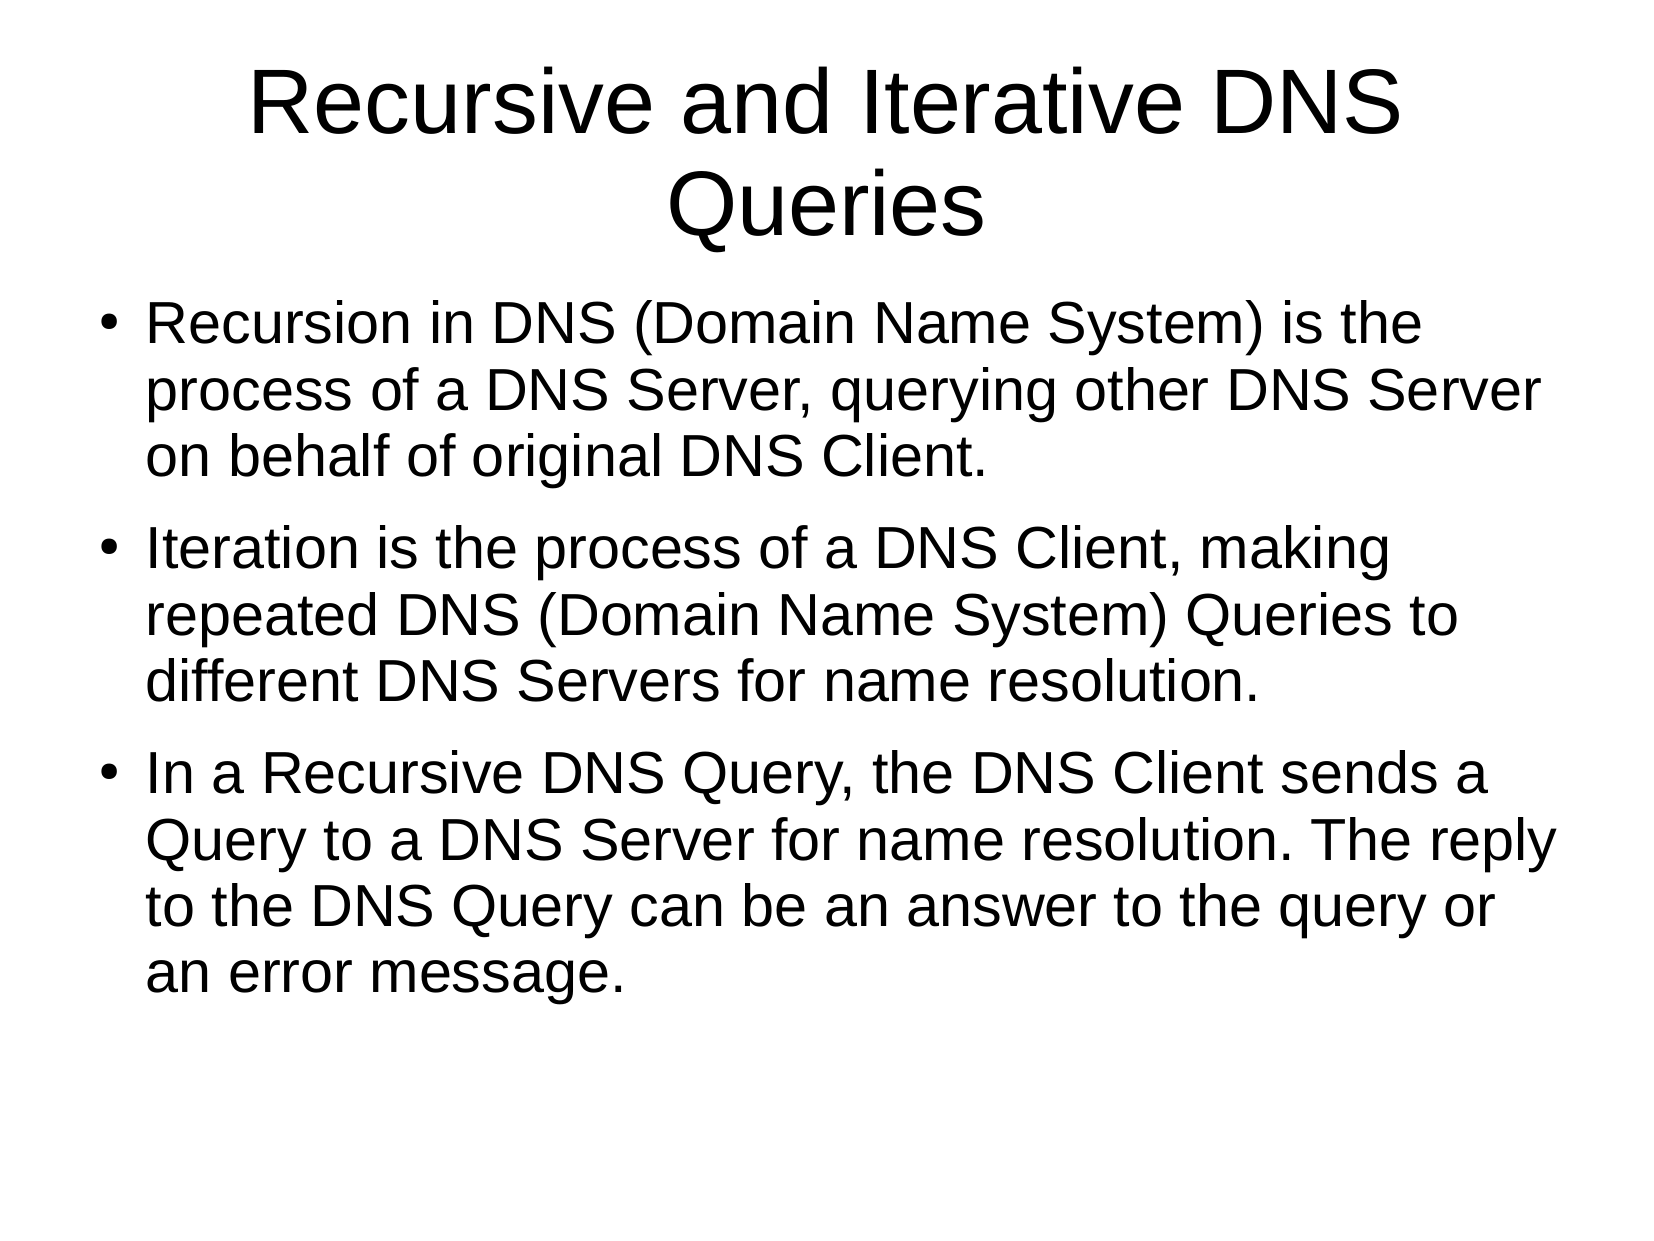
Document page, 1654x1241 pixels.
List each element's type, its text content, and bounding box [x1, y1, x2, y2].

title Recursive and Iterative DNS Queries [82, 49, 1571, 257]
list Recursion in DNS (Domain Name System) is the process of a DNS Server, querying other DNS Server on behalf of original DNS Client. Iteration is the process of a DNS Client, making repeated DNS (Domain Name System) Queries to different DNS Servers for name resolution. In a Recursive DNS Query, the DNS Client sends a Query to a DNS Server for name resolution. The reply to the DNS Query can be an answer to the query or an error message. [82, 290, 1571, 1010]
